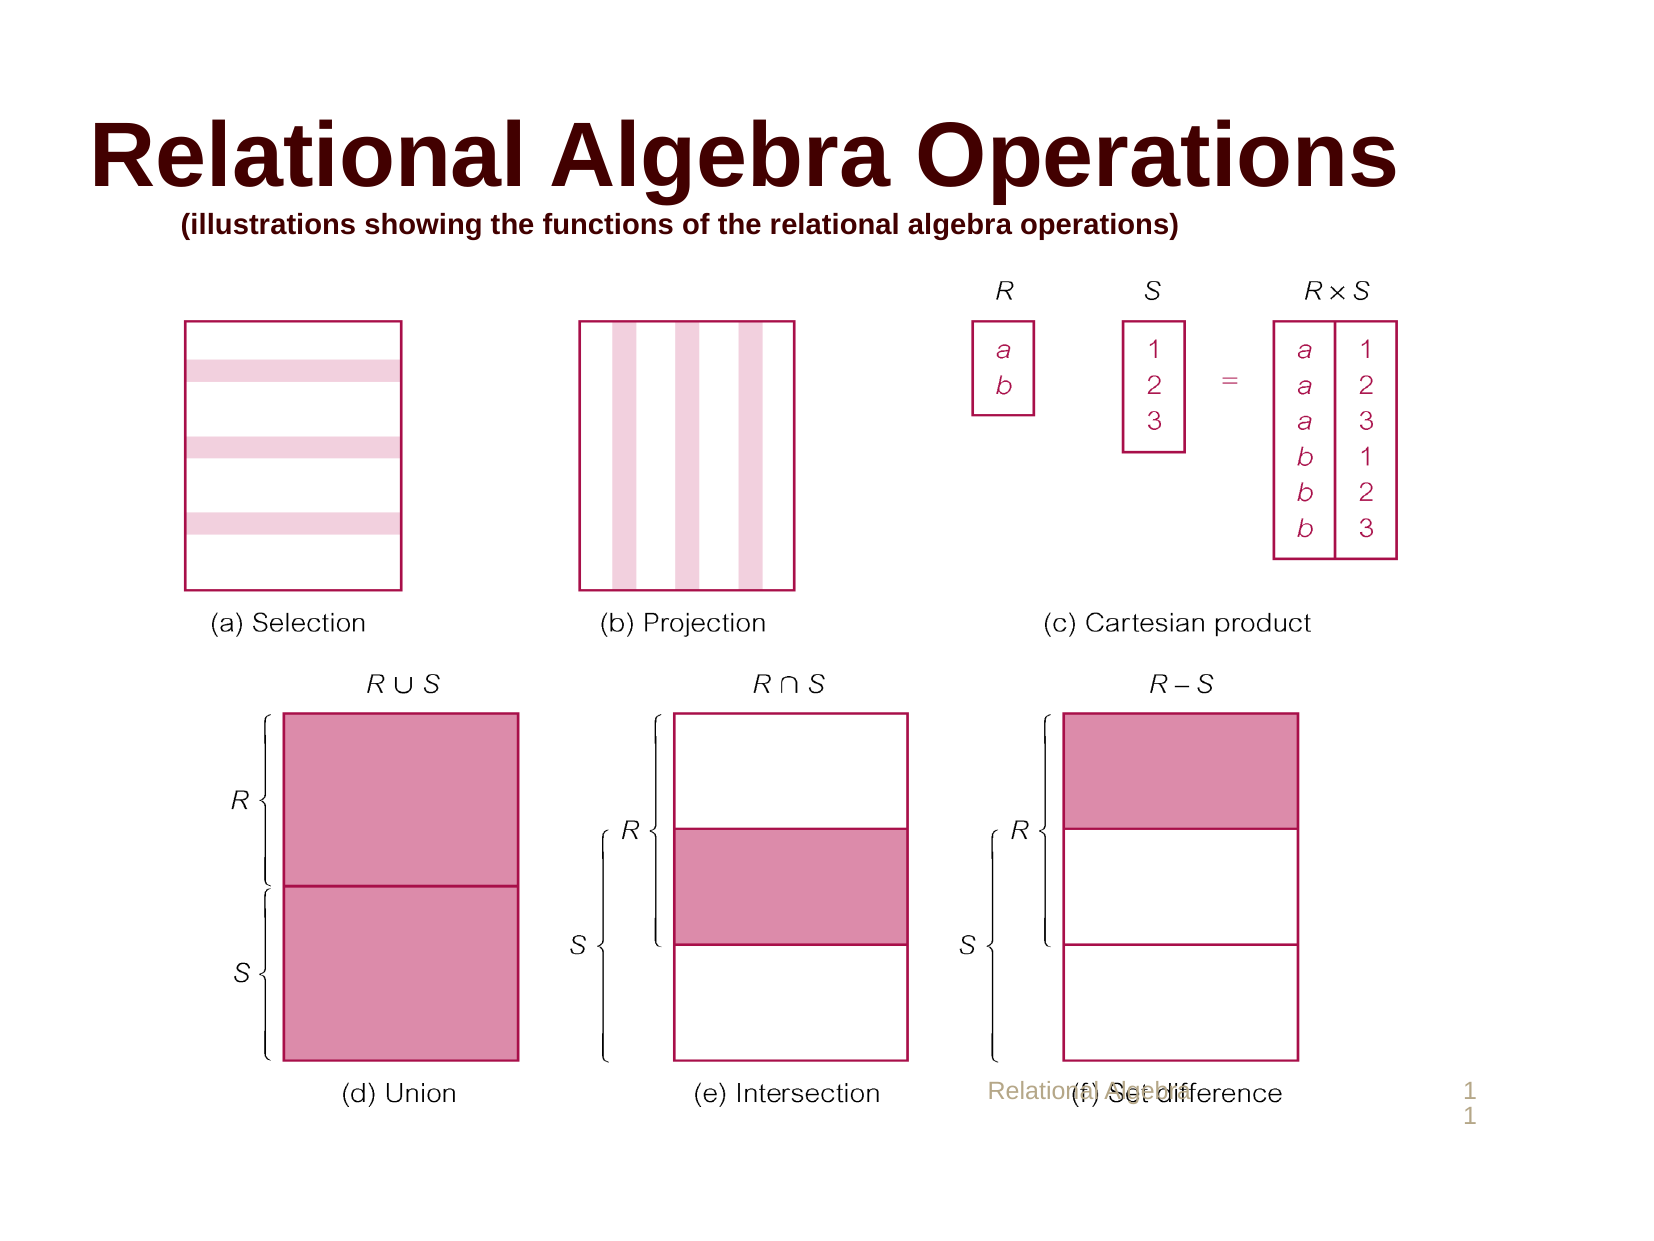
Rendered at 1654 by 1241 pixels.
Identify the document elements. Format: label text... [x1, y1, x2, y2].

text_box <number> [1413, 1034, 1489, 1113]
text_box Relational Algebra [937, 1034, 1413, 1113]
picture [150, 262, 1413, 1126]
text_box Relational Algebra Operations (illustrations showing the functions of the relational algebra operations) [75, 87, 1426, 238]
